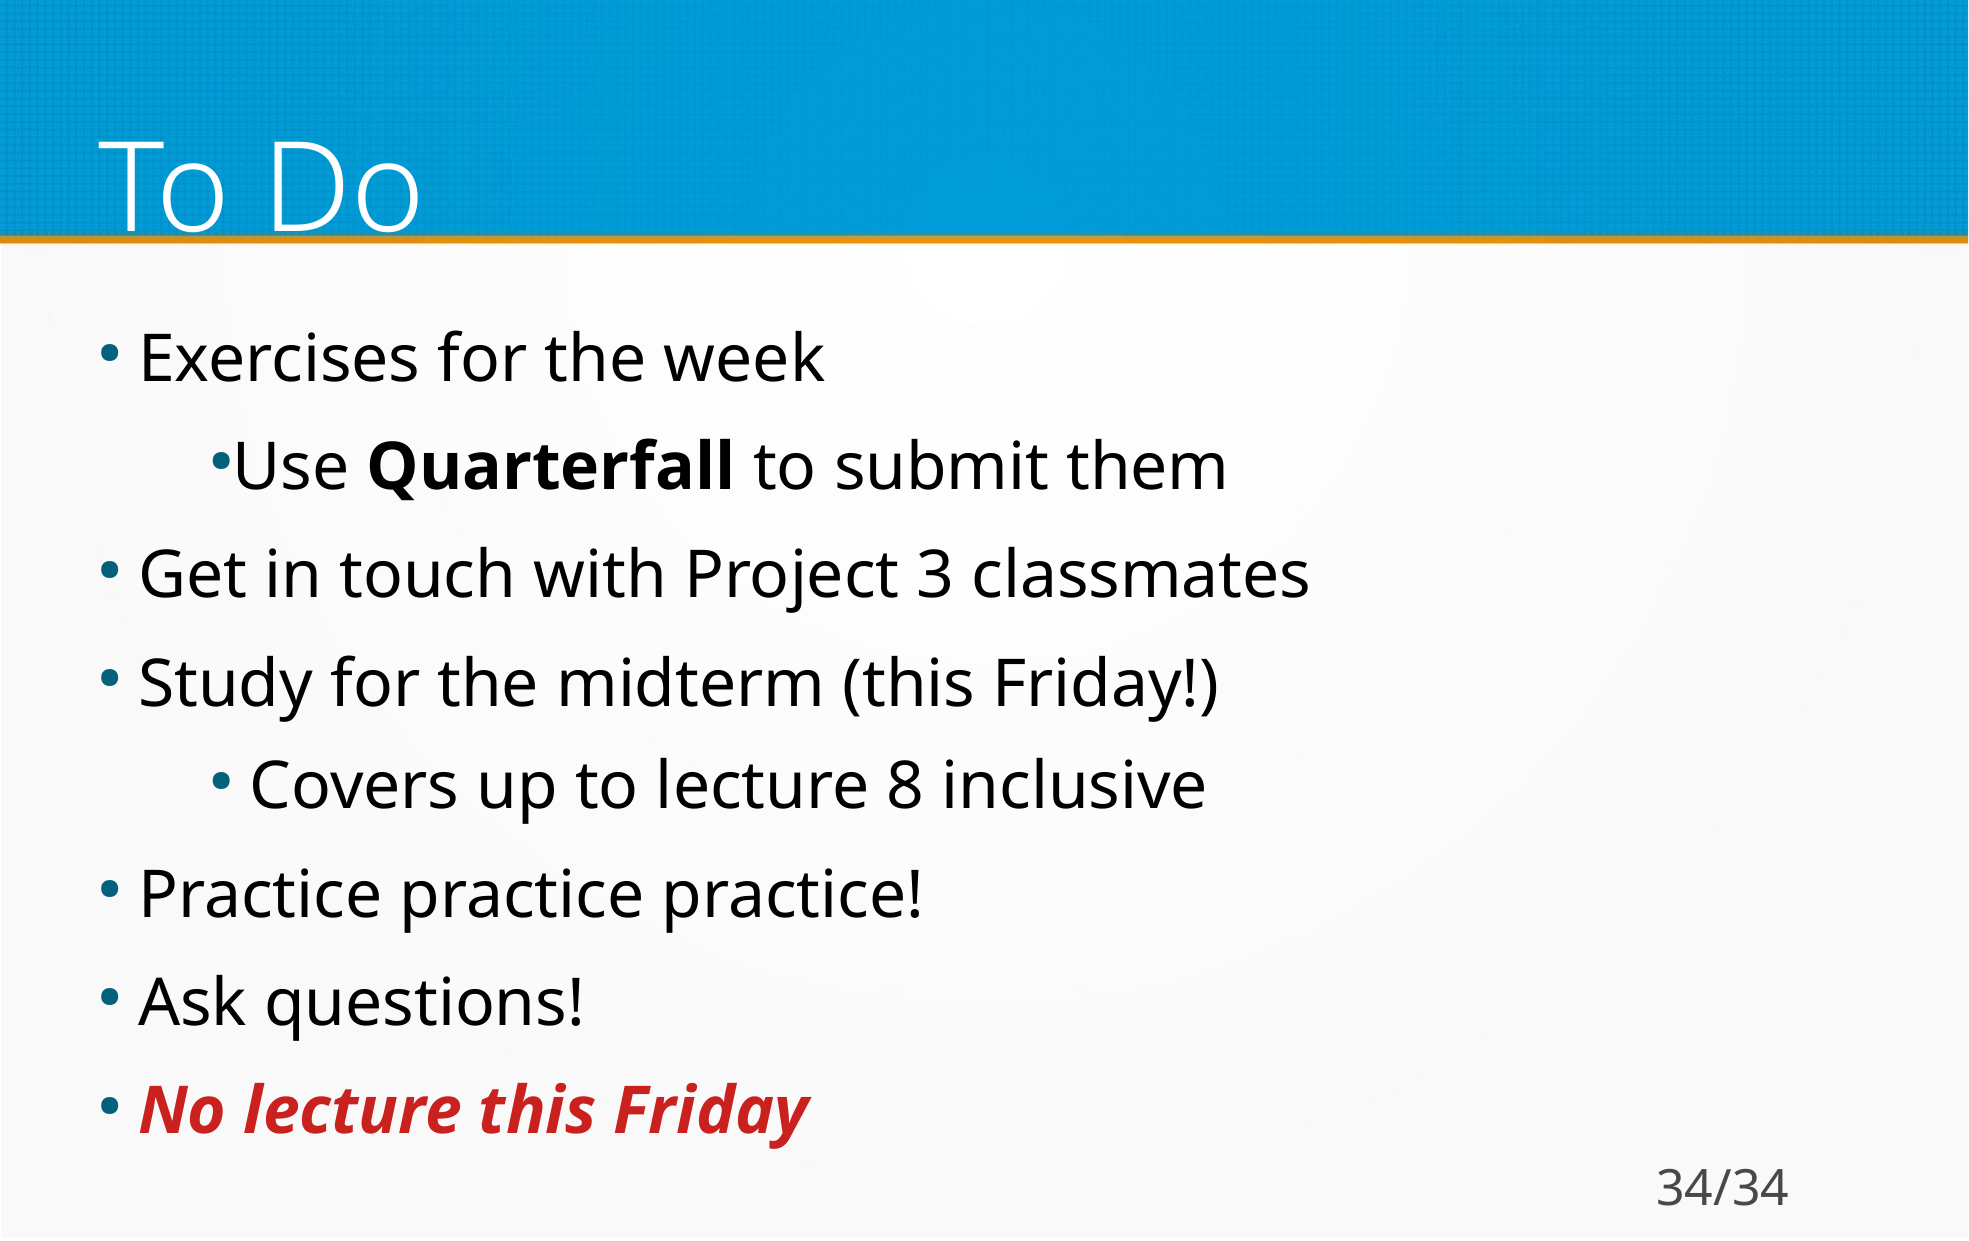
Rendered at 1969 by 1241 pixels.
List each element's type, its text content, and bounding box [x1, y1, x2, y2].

list Exercises for the week Use Quarterfall to submit them Get in touch with Project 3 classmates Study for the midterm (this Friday!) Covers up to lecture 8 inclusive Practice practice practice! Ask questions! No lecture this Friday [98, 315, 1860, 1156]
title To Do [98, 49, 1870, 257]
picture [0, 233, 1969, 1241]
